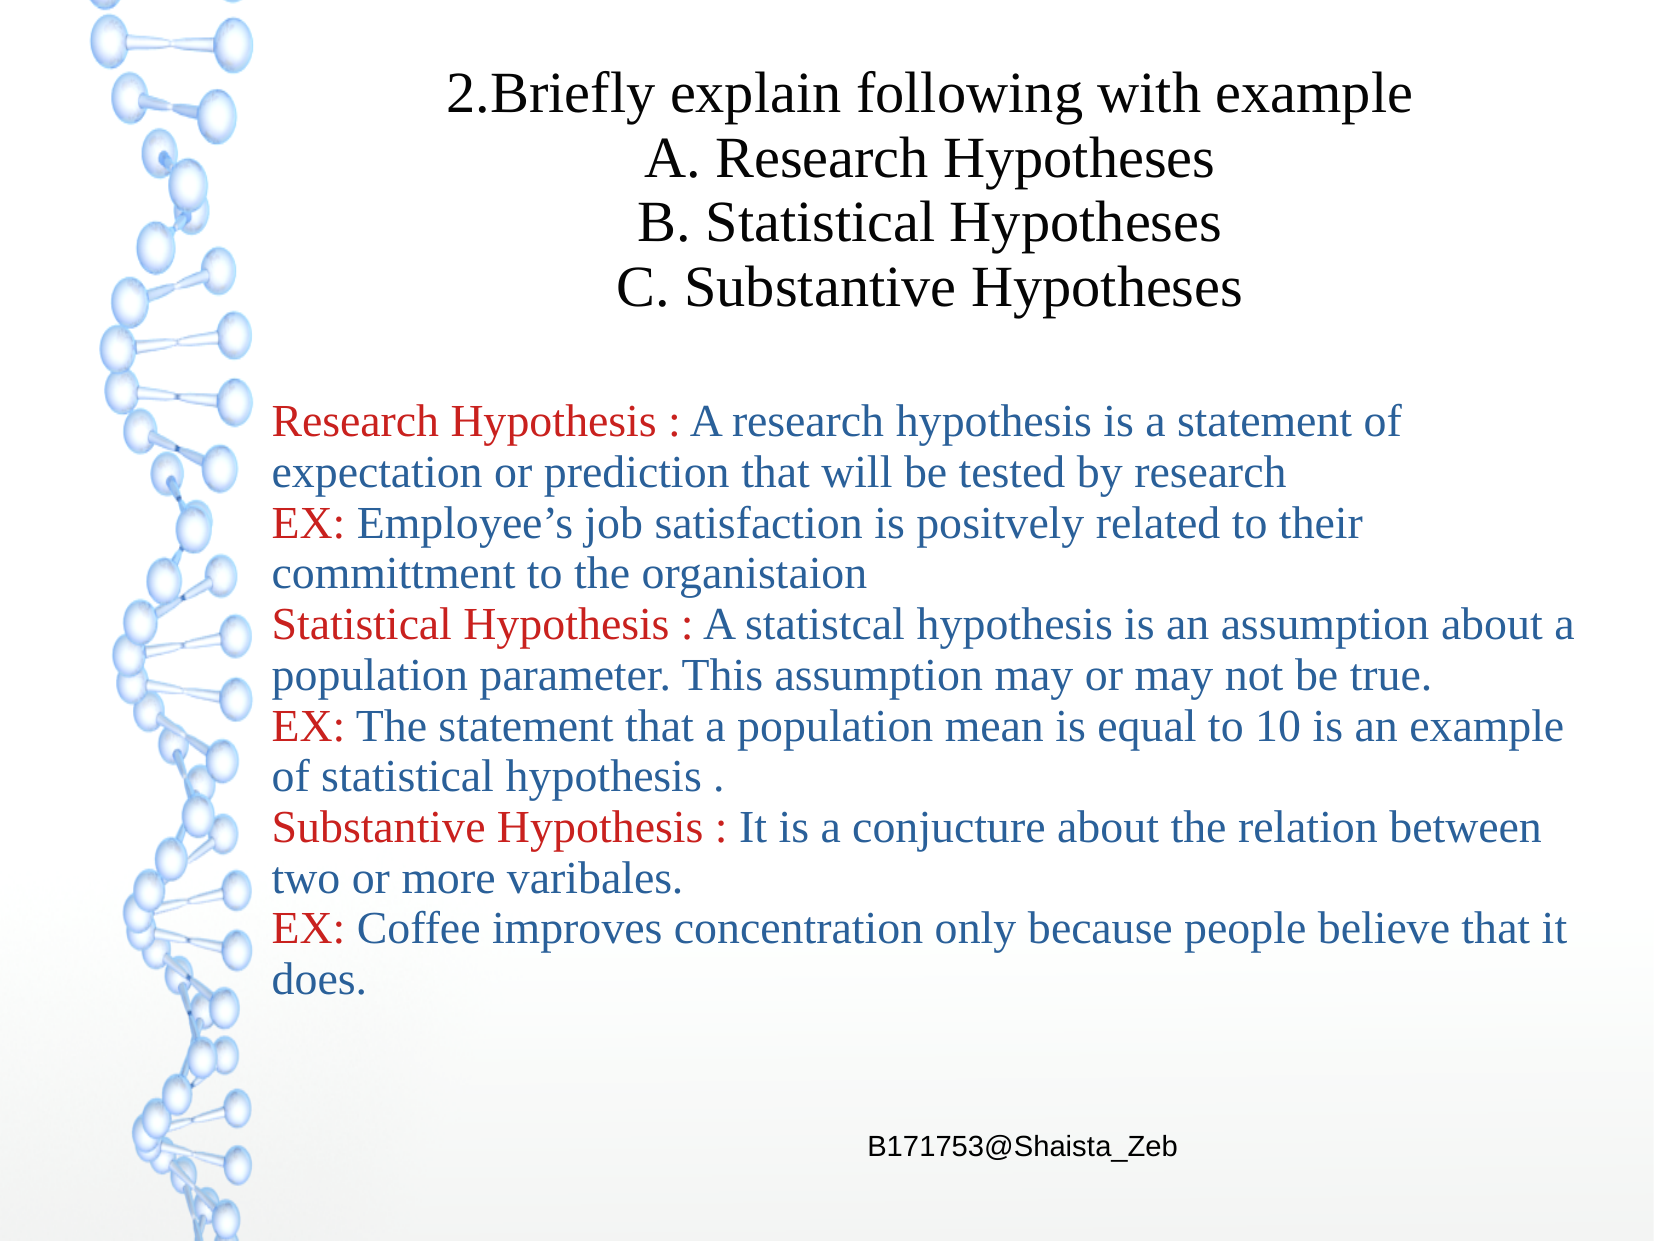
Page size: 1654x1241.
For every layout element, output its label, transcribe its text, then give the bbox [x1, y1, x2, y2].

subtitle Research Hypothesis : A research hypothesis is a statement of expectation or prediction that will be tested by research EX: Employee’s job satisfaction is positvely related to their committment to the organistaion Statistical Hypothesis : A statistcal hypothesis is an assumption about a population parameter. This assumption may or may not be true. EX: The statement that a population mean is equal to 10 is an example of statistical hypothesis . Substantive Hypothesis : It is a conjucture about the relation between two or more varibales. EX: Coffee improves concentration only because people believe that it does. [271, 366, 1601, 1086]
title 2.Briefly explain following with example A. Research Hypotheses B. Statistical Hypotheses C. Substantive Hypotheses [265, 60, 1595, 319]
picture [0, 0, 1654, 1241]
